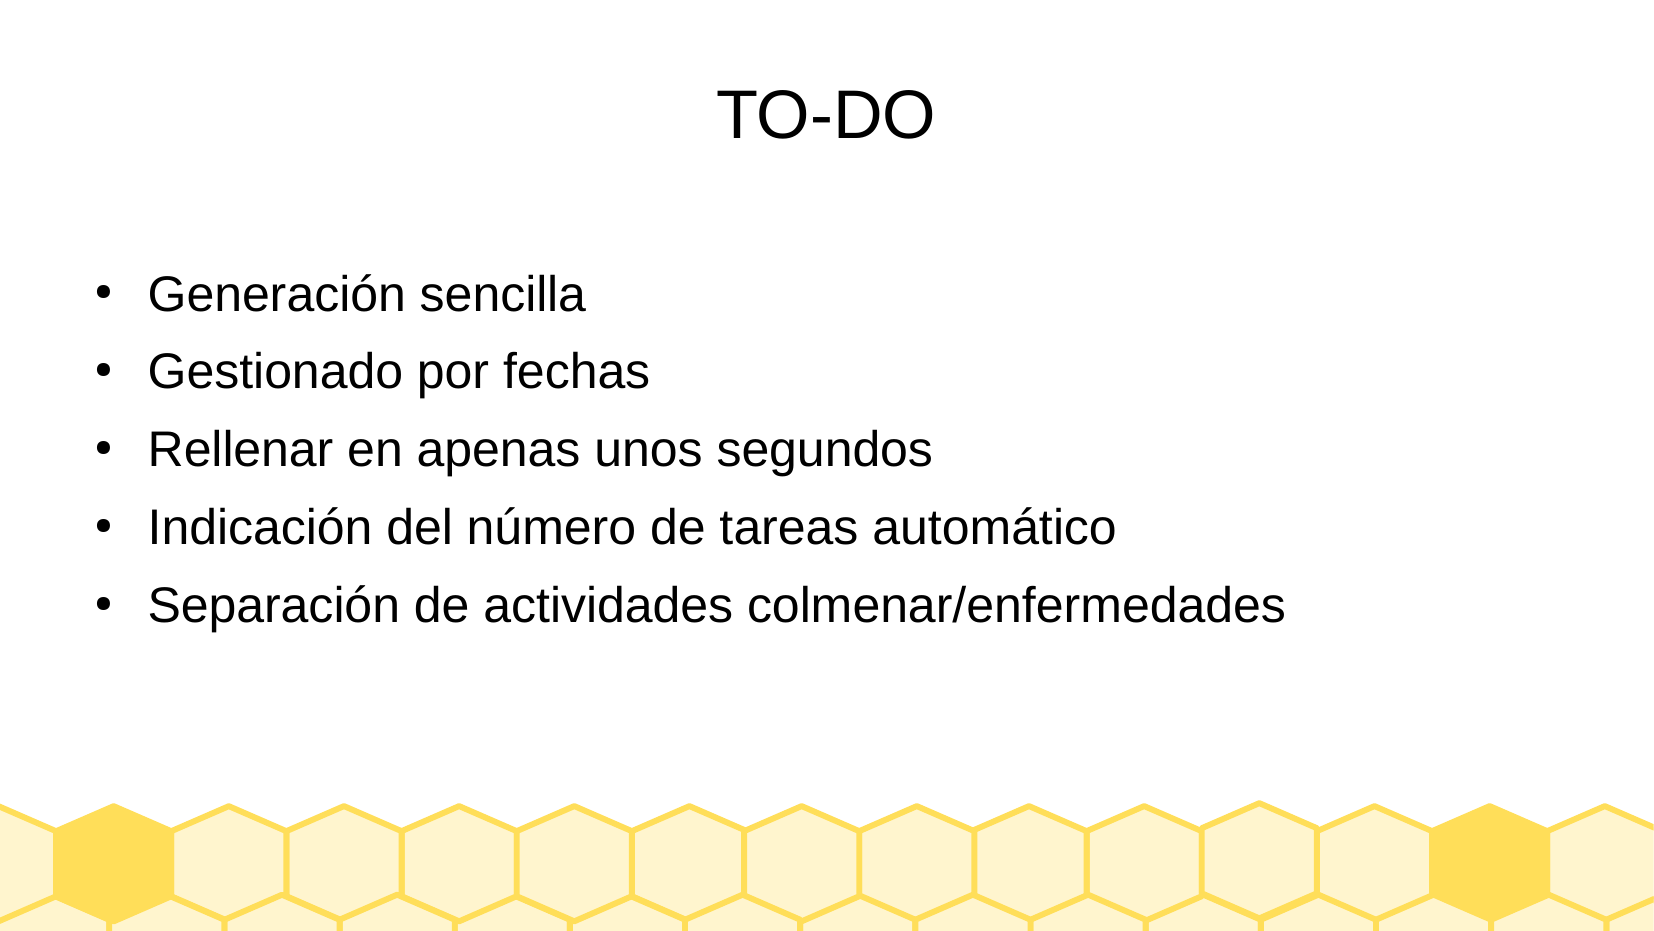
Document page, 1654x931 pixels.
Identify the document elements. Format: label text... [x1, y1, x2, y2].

title TO-DO [82, 37, 1571, 193]
list Generación sencilla Gestionado por fechas Rellenar en apenas unos segundos Indicación del número de tareas automático Separación de actividades colmenar/enfermedades [76, 265, 1565, 669]
